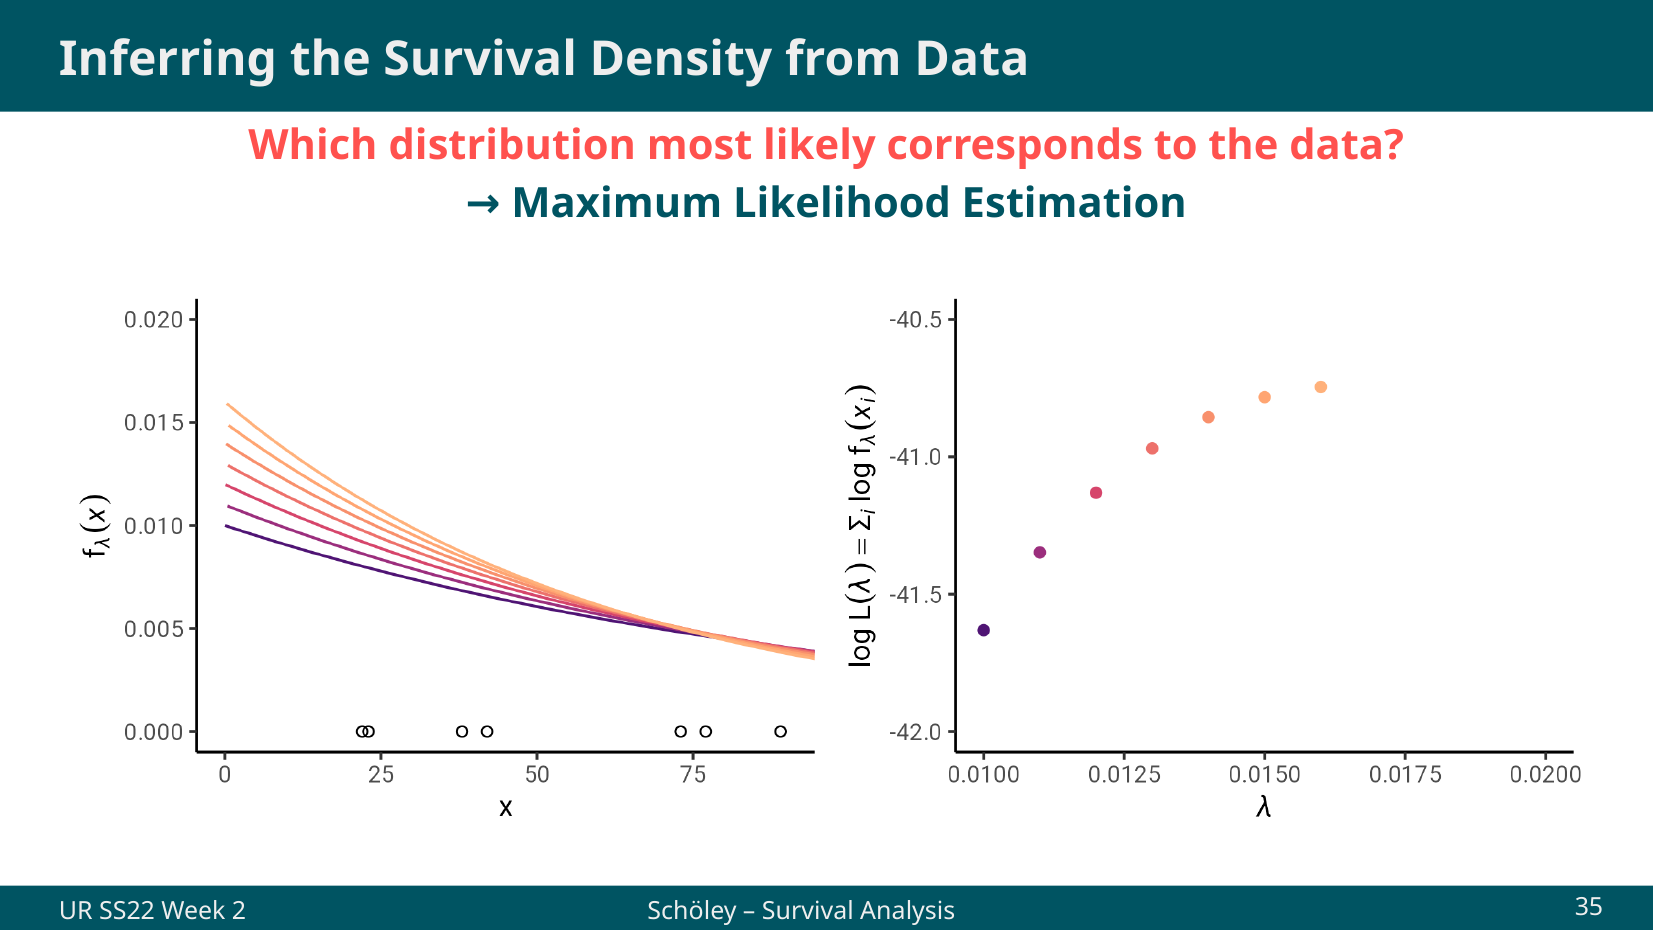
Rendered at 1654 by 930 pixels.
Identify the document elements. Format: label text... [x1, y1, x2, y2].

title Inferring the Survival Density from Data [58, 0, 1594, 107]
text_box Which distribution most likely corresponds to the data? → Maximum Likelihood Estimation [19, 107, 1634, 310]
picture [49, 269, 1603, 852]
